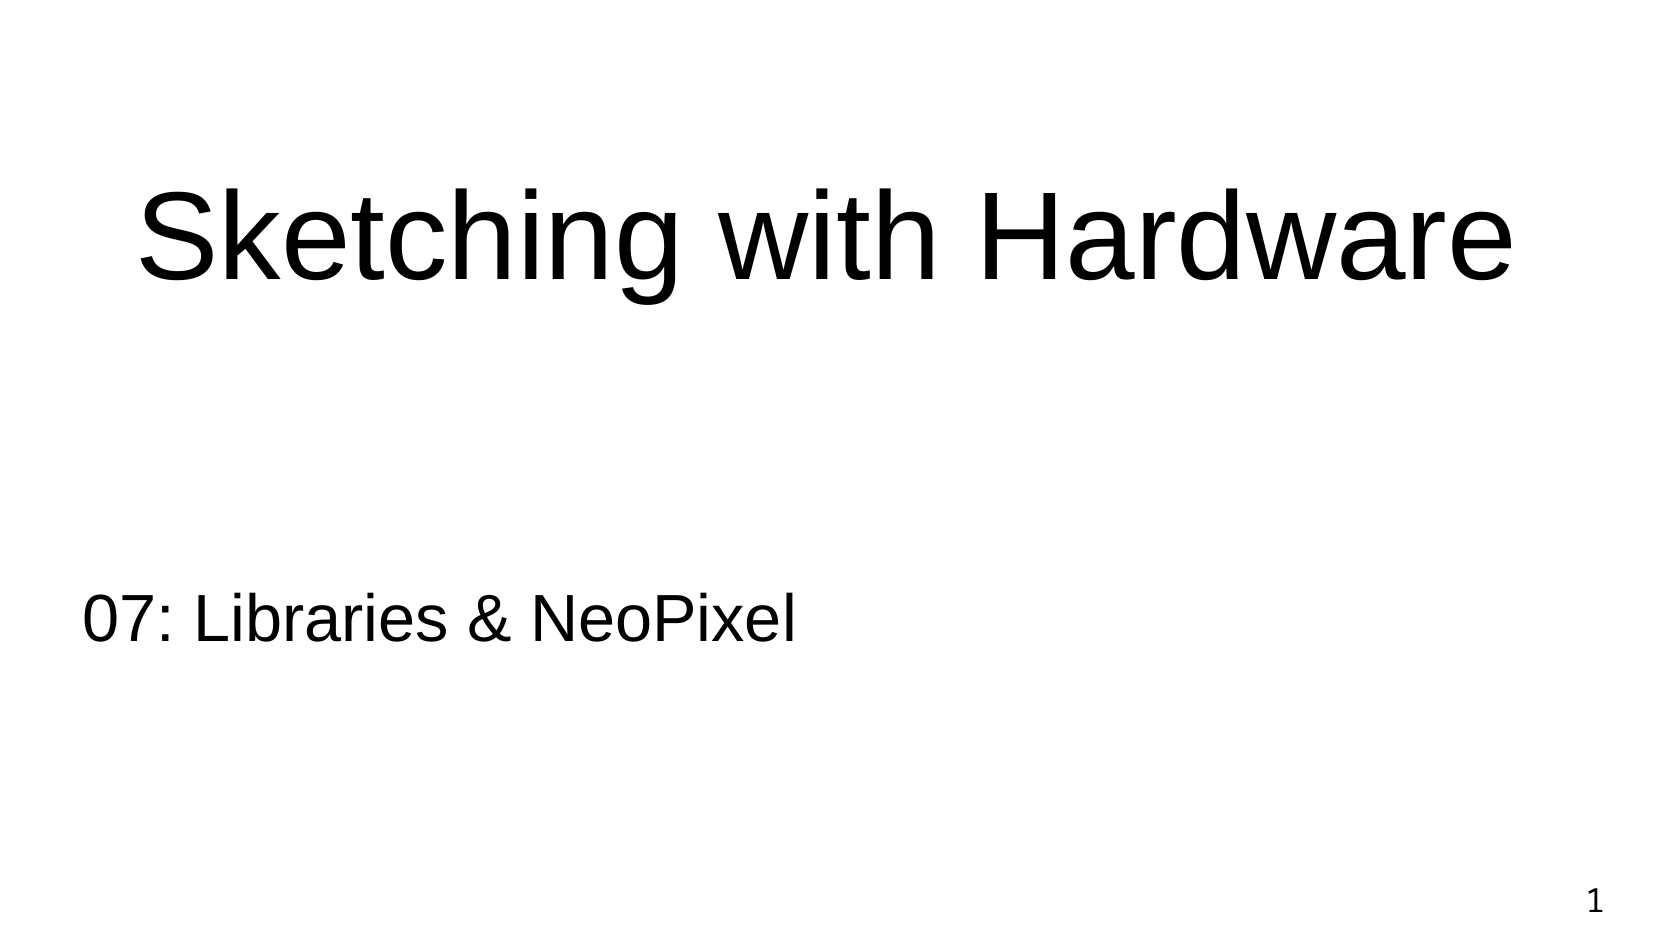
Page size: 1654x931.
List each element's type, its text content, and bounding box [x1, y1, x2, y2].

subtitle 07: Libraries & NeoPixel [82, 480, 1571, 758]
title Sketching with Hardware [82, 37, 1571, 436]
